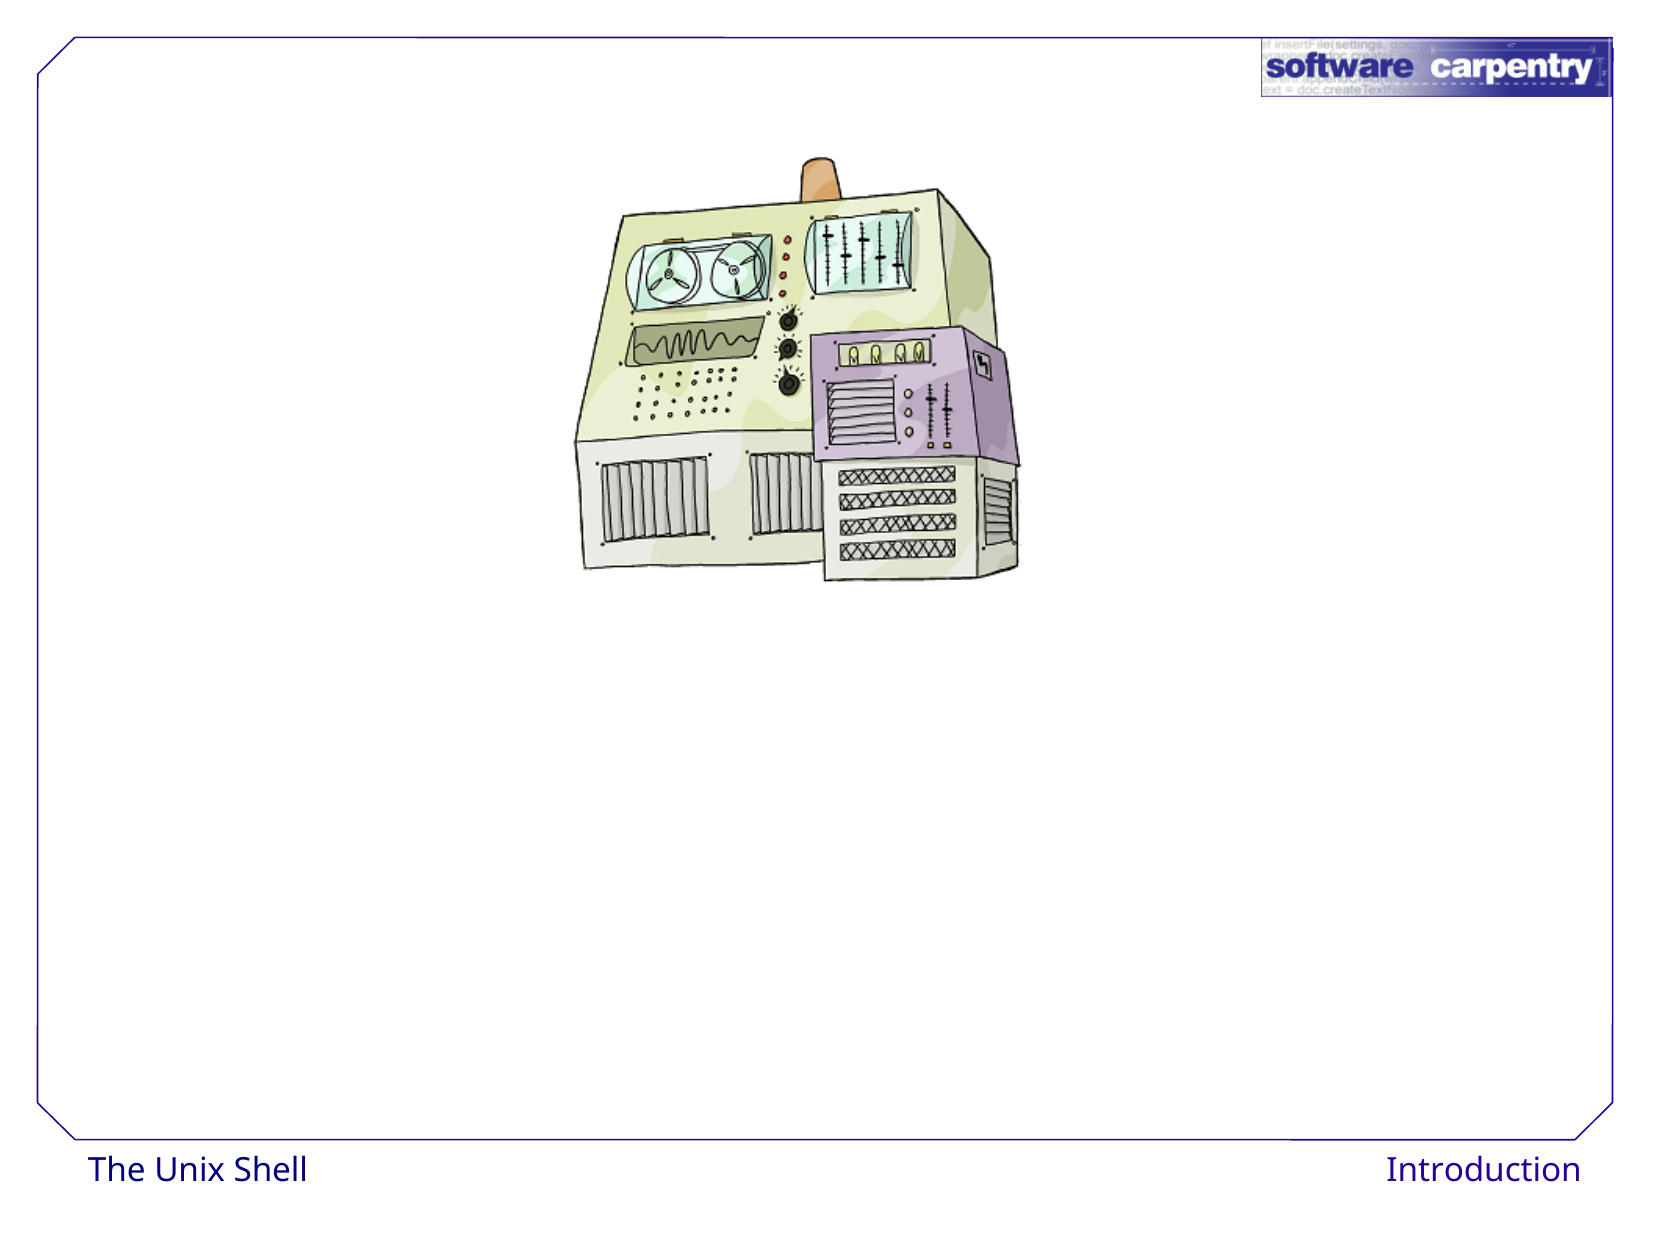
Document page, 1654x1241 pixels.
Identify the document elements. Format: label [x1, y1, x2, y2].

picture [1261, 39, 1613, 97]
picture [524, 109, 1081, 616]
